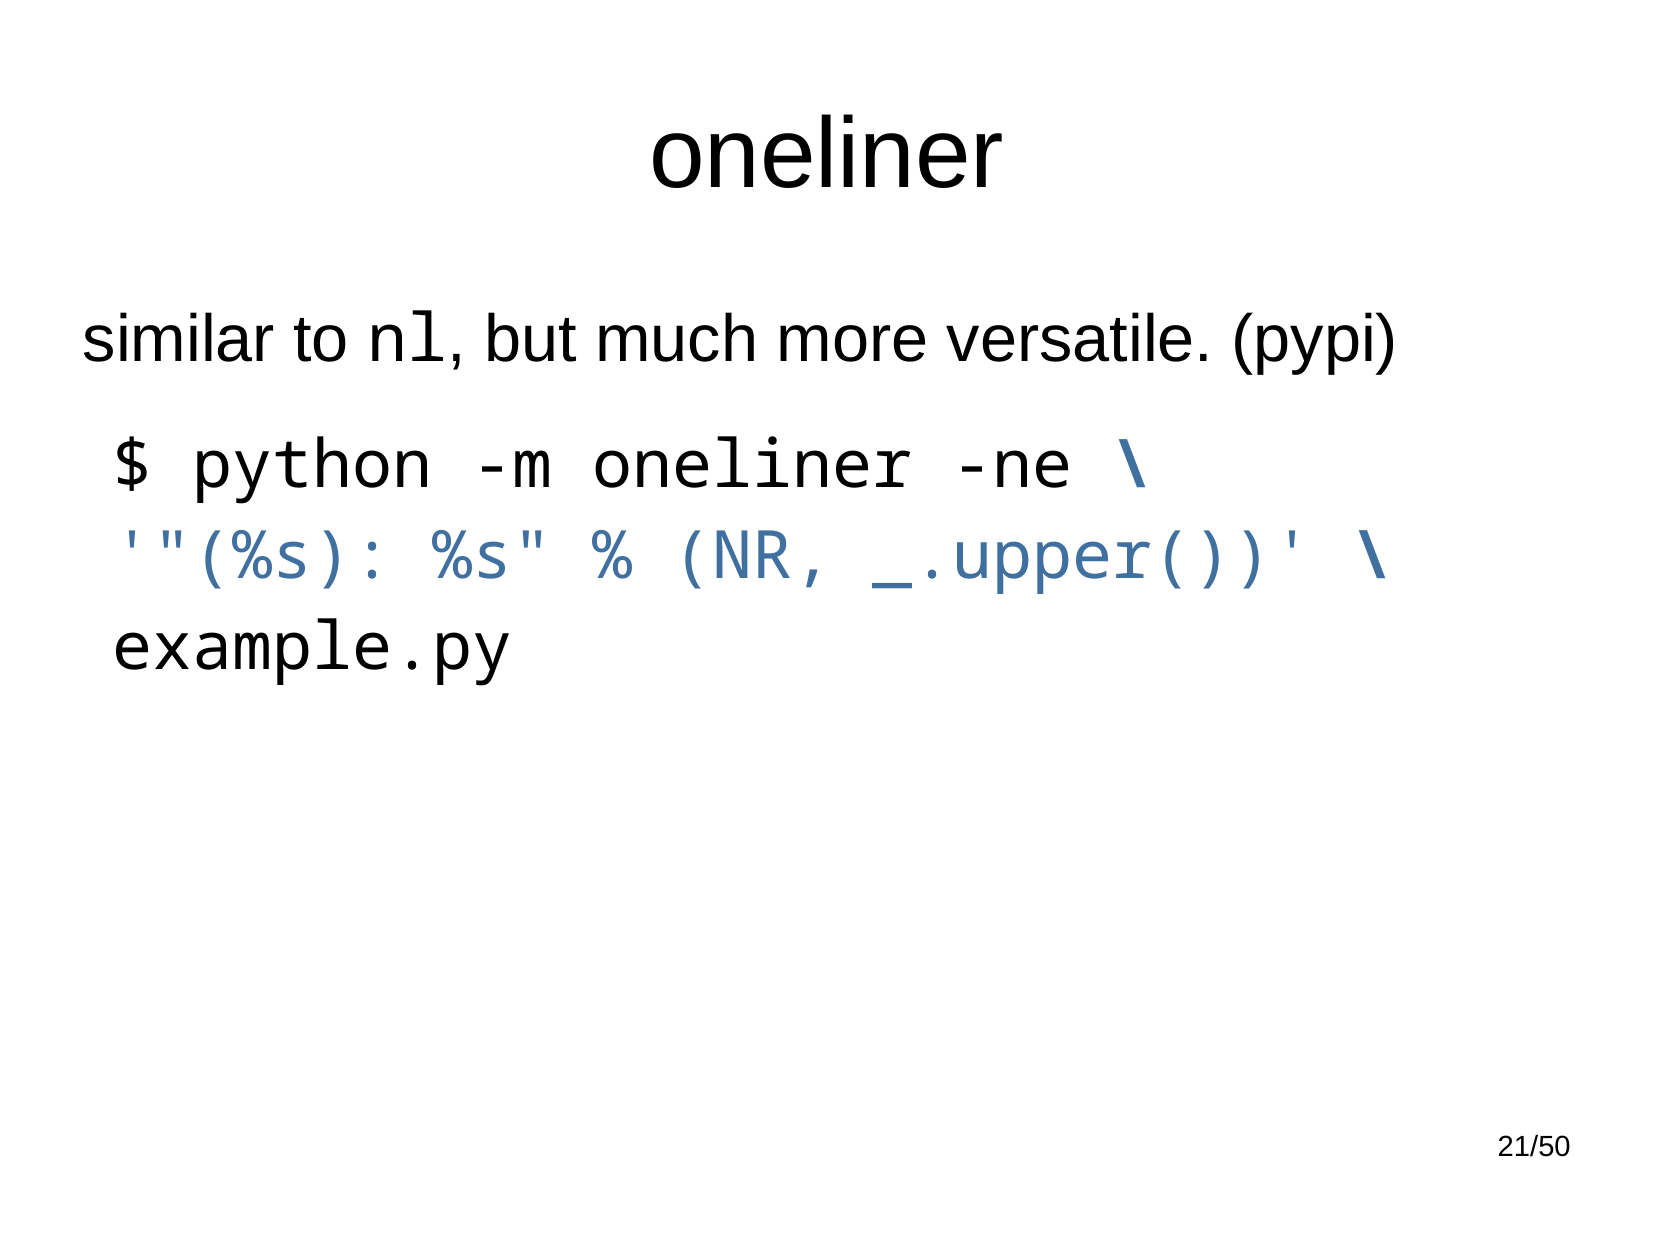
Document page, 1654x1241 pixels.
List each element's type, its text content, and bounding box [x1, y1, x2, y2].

title oneliner [82, 97, 1571, 209]
list similar to nl, but much more versatile. (pypi) $ python -m oneliner -ne \ '"(%s): %s" % (NR, _.upper())' \ example.py [82, 290, 1571, 1010]
